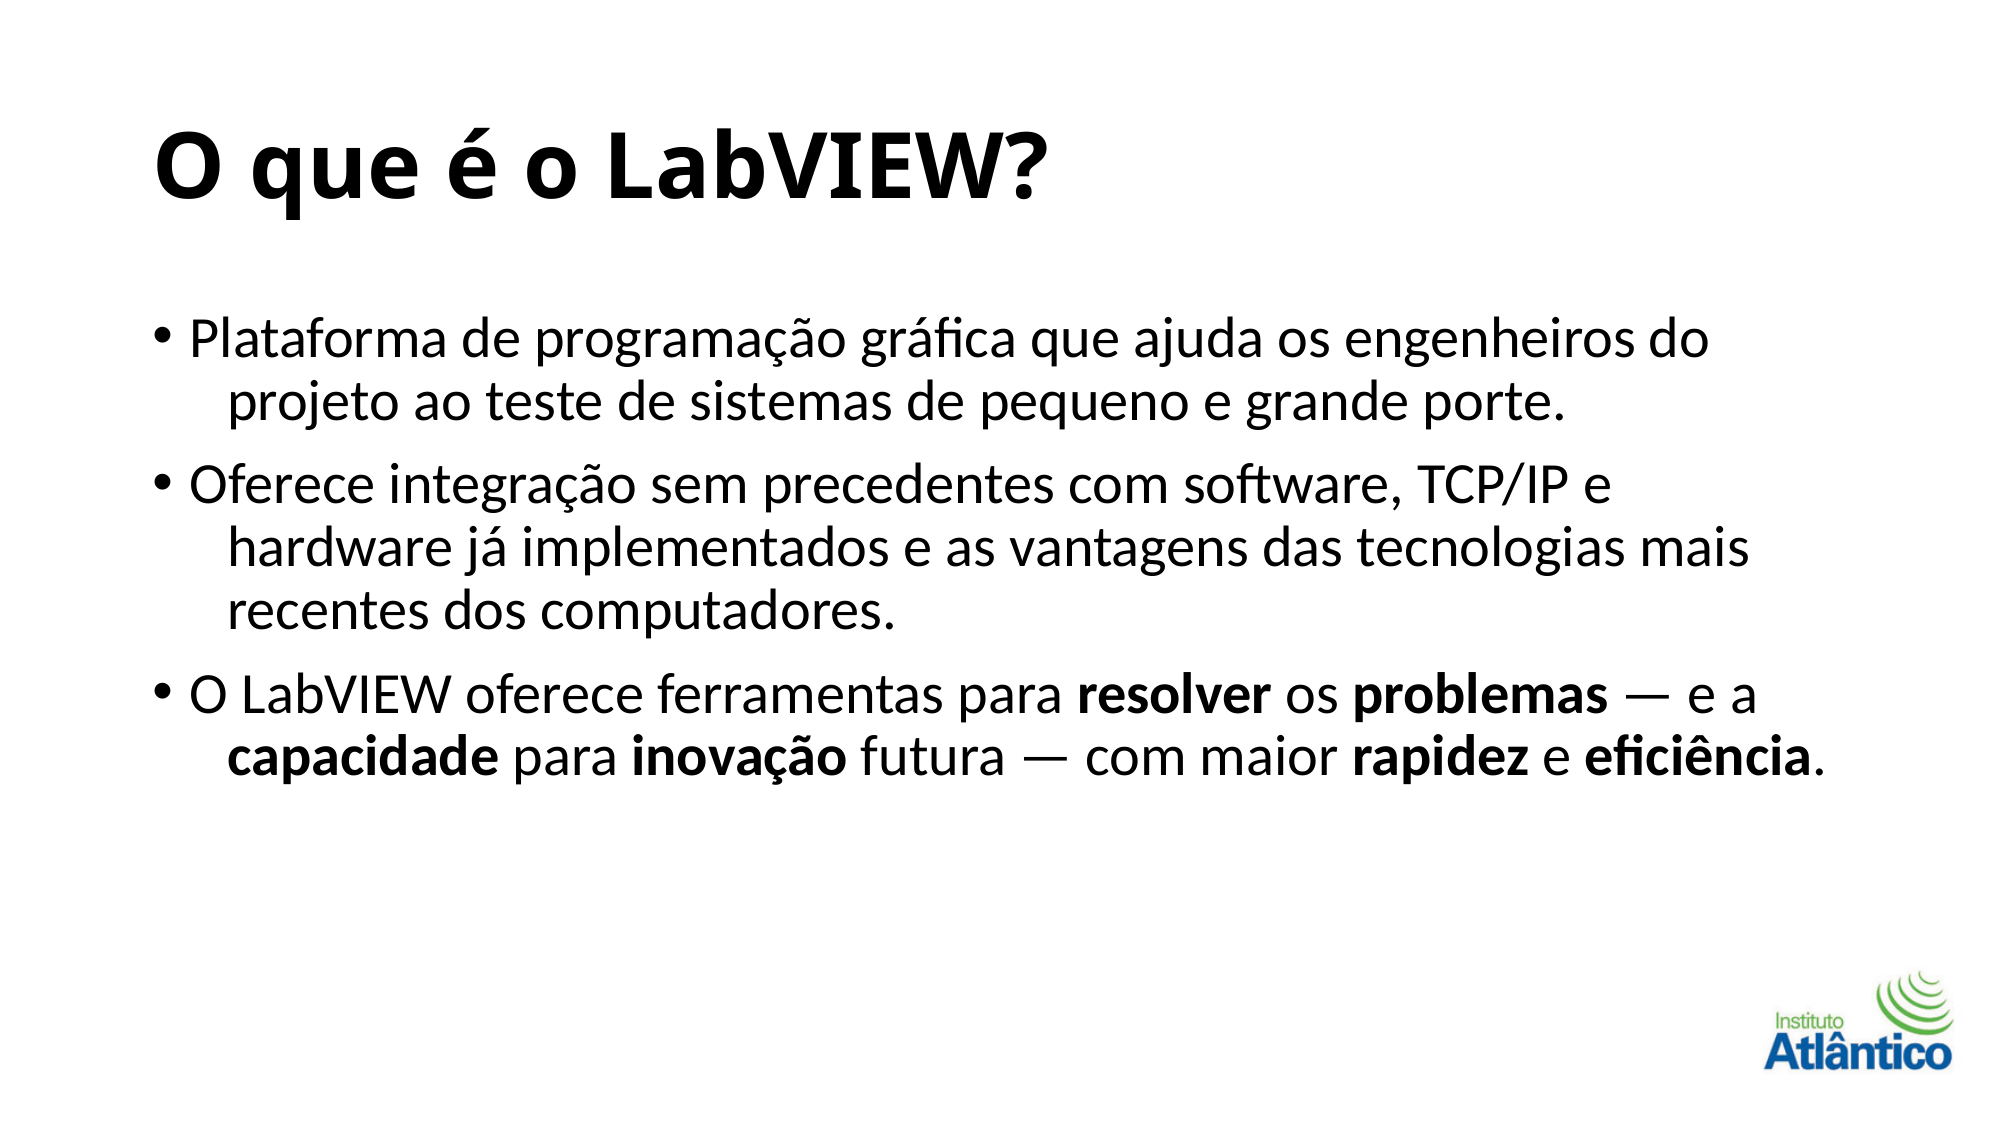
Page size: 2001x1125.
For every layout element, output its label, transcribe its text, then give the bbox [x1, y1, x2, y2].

title O que é o LabVIEW? [137, 59, 1863, 278]
picture [1717, 930, 2000, 1120]
list Plataforma de programação gráfica que ajuda os engenheiros do projeto ao teste de sistemas de pequeno e grande porte. Oferece integração sem precedentes com software, TCP/IP e hardware já implementados e as vantagens das tecnologias mais recentes dos computadores. O LabVIEW oferece ferramentas para resolver os problemas — e a capacidade para inovação futura — com maior rapidez e eficiência. [137, 299, 1863, 1014]
